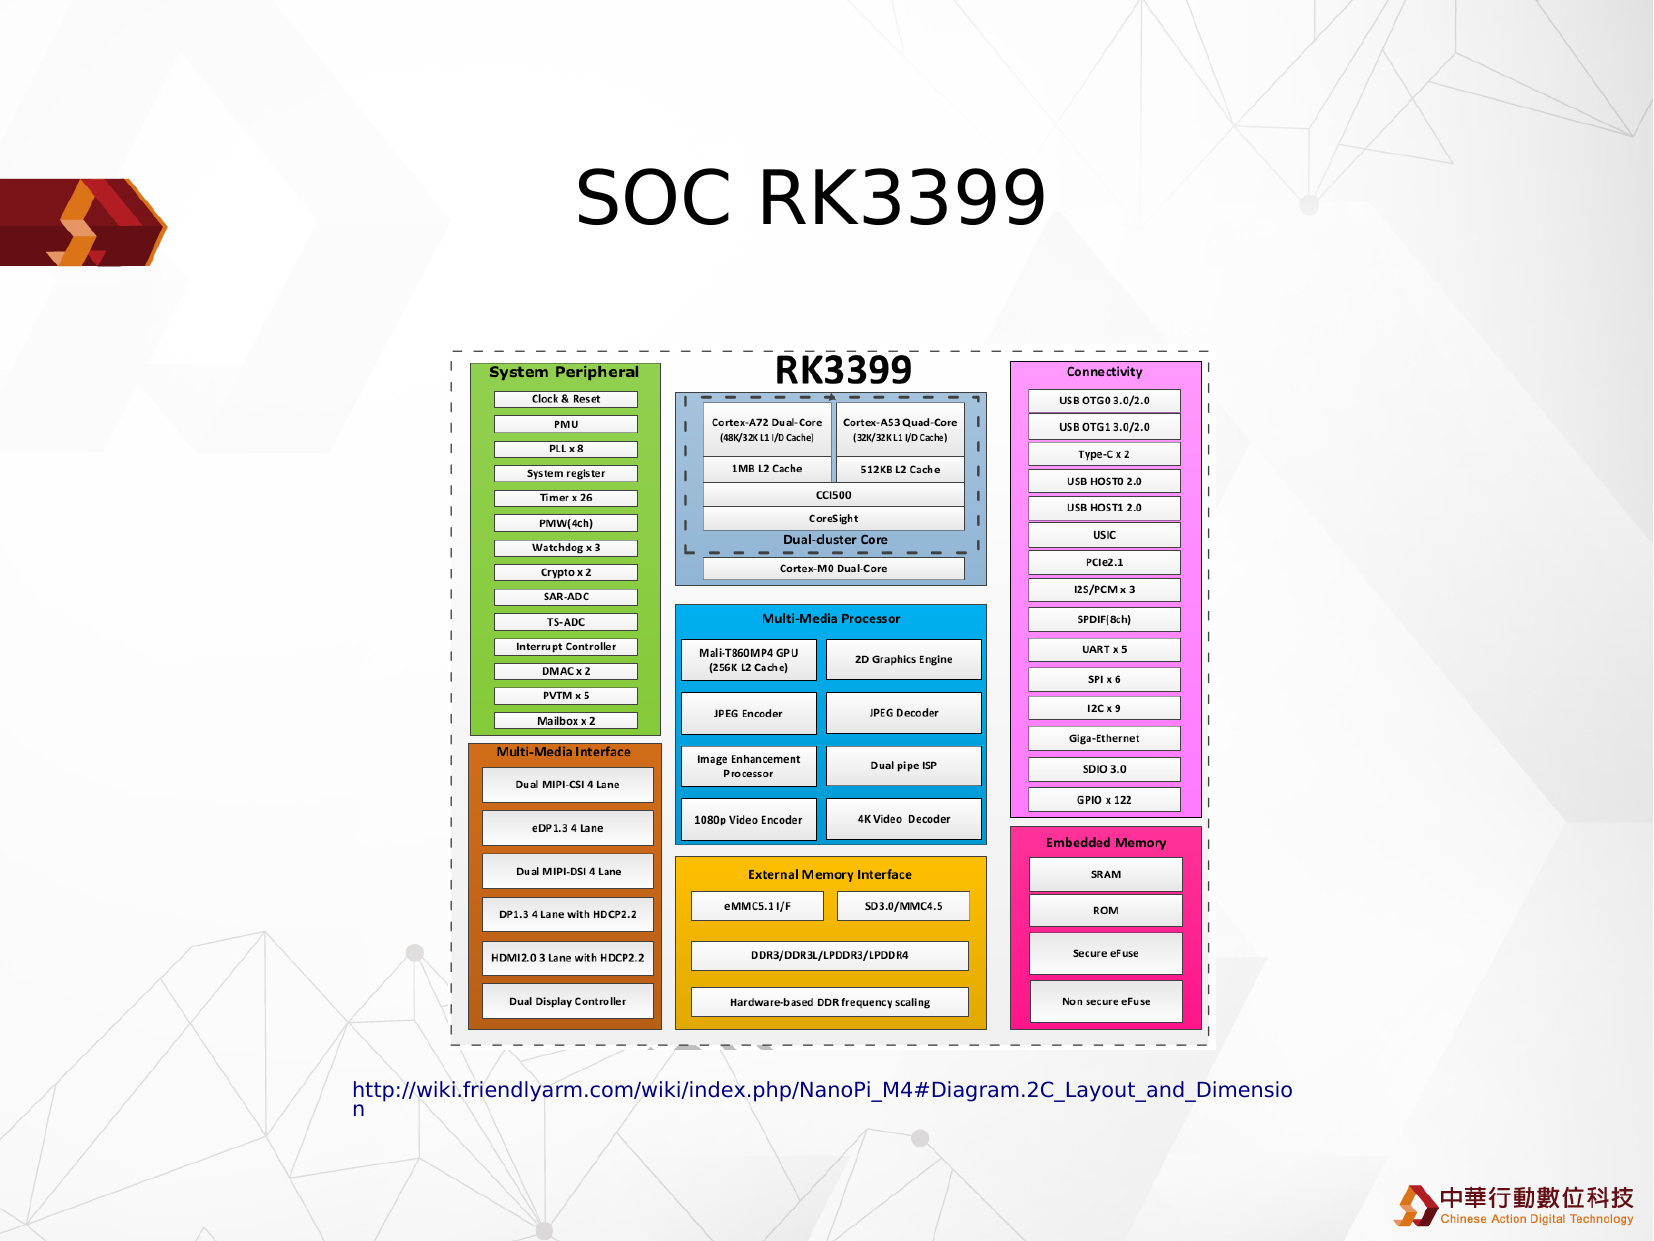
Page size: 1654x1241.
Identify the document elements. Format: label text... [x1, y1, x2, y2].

picture [0, 0, 1654, 1241]
title SOC RK3399 [118, 112, 1506, 281]
text_box http://wiki.friendlyarm.com/wiki/index.php/NanoPi_M4#Diagram.2C_Layout_and_Dimension [337, 1070, 1321, 1111]
